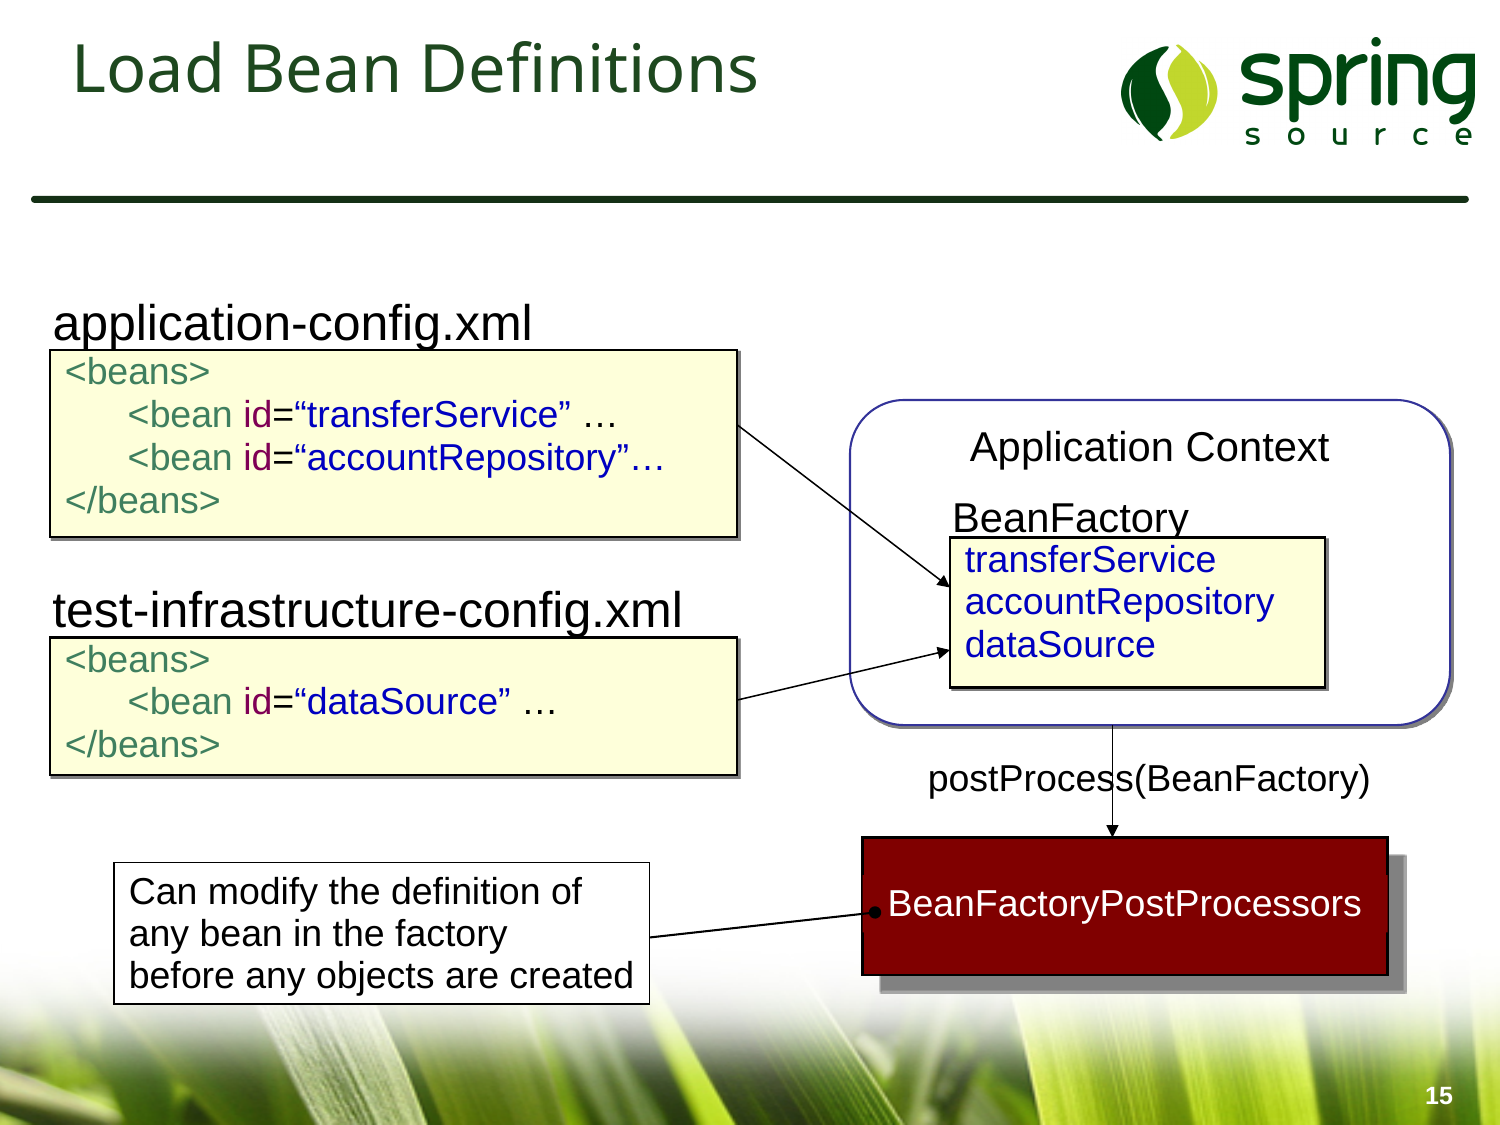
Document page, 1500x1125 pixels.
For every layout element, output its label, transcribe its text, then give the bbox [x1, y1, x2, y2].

text_box BeanFactory [937, 487, 1205, 550]
text_box <beans> <bean id=“transferService” … <bean id=“accountRepository”… </beans> [49, 349, 738, 538]
text_box Application Context [849, 513, 950, 672]
text_box [862, 933, 1388, 976]
picture [0, 944, 1500, 1125]
text_box [862, 837, 1388, 875]
text_box Can modify the definition of any bean in the factory before any objects are created [114, 862, 650, 1004]
text_box test-infrastructure-config.xml [37, 574, 699, 647]
text_box BeanFactoryPostProcessors [862, 875, 1388, 933]
text_box transferService accountRepository dataSource [950, 537, 1326, 688]
text_box <beans> <bean id=“dataSource” … </beans> [49, 637, 738, 775]
text_box application-config.xml [38, 287, 548, 359]
text_box Application Context [849, 399, 1451, 726]
text_box postProcess(BeanFactory) [913, 750, 1387, 808]
title Load Bean Definitions [56, 13, 1089, 176]
picture [1121, 37, 1475, 145]
